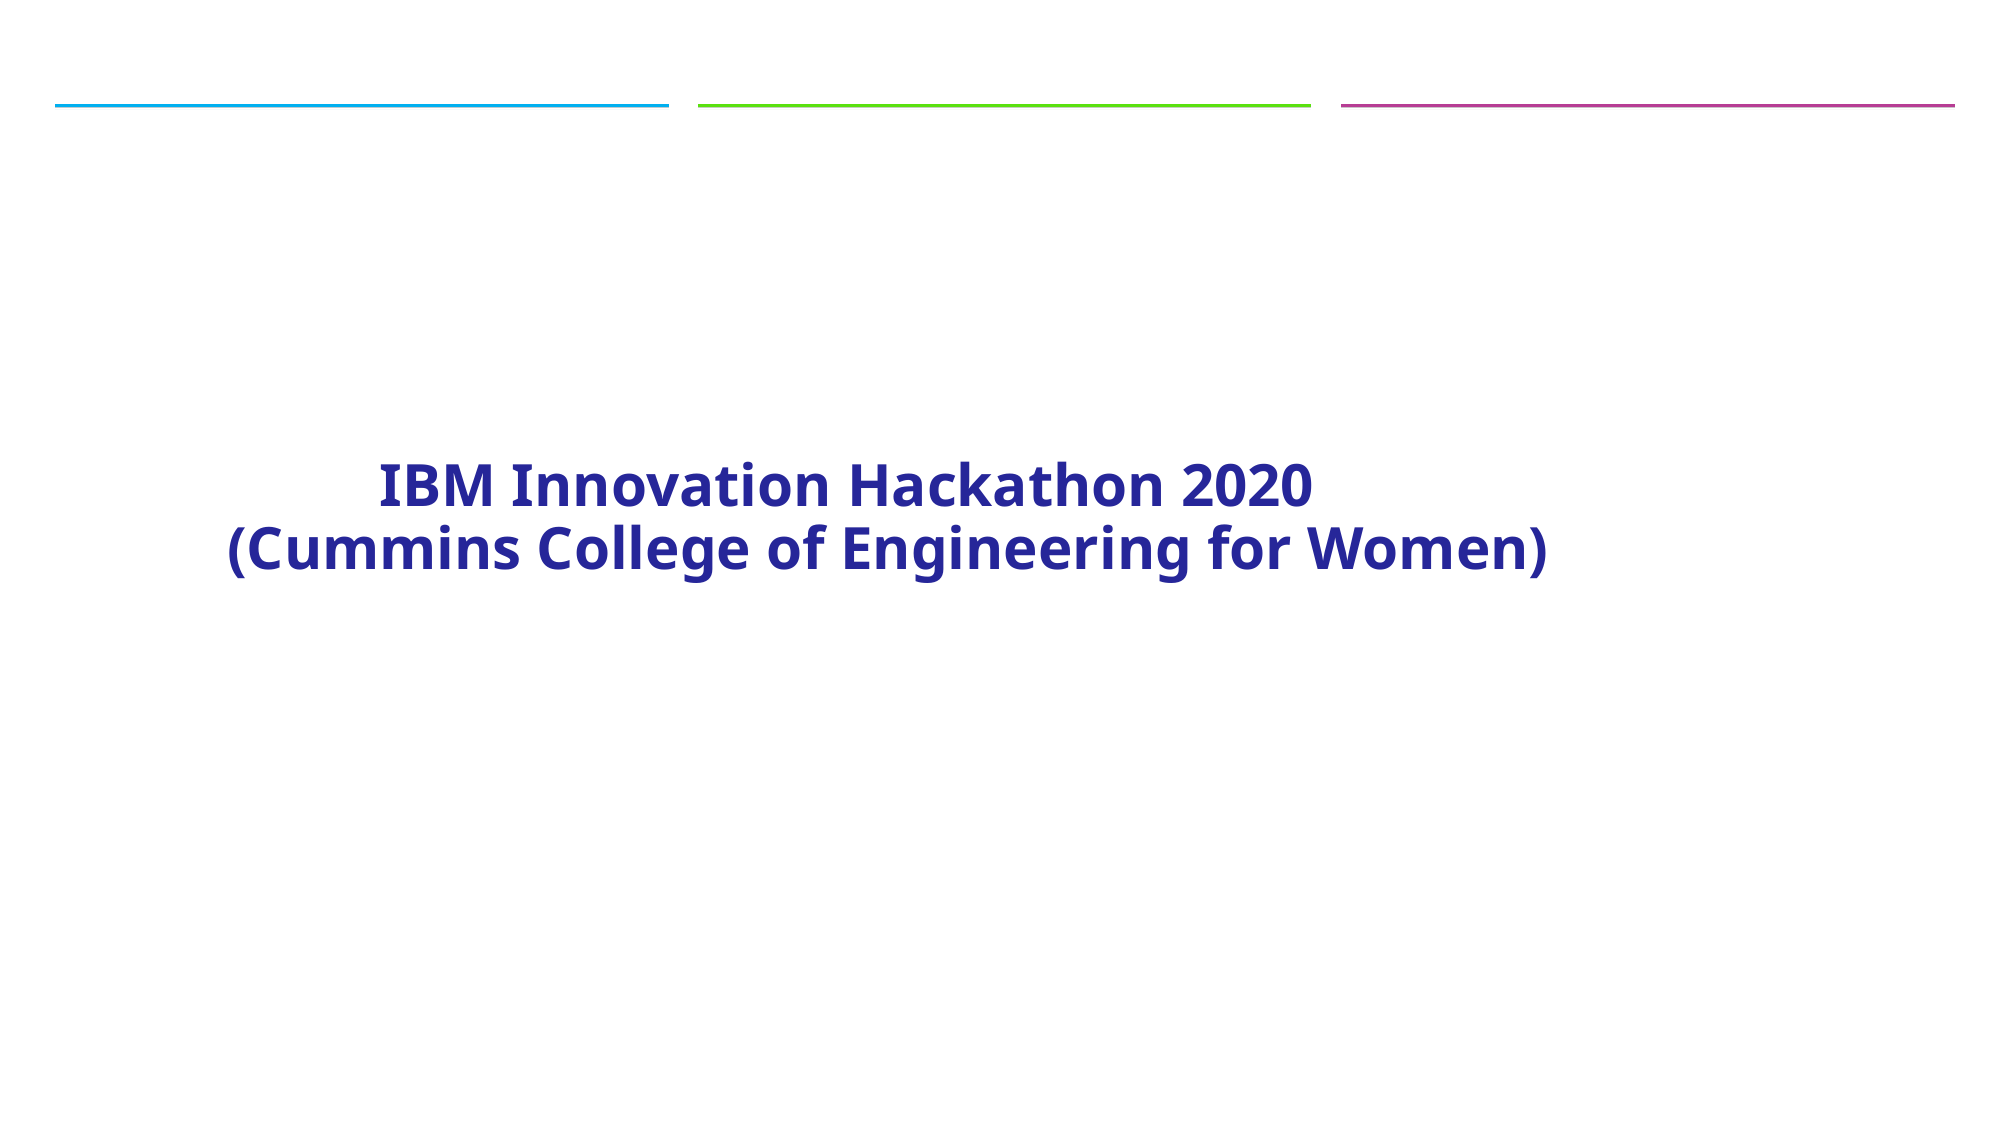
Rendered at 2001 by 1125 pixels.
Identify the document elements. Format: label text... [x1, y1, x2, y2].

picture [696, 104, 1314, 113]
text_box IBM Innovation Hackathon 2020 (Cummins College of Engineering for Women) [212, 448, 1831, 626]
picture [1339, 104, 1957, 113]
picture [53, 104, 672, 113]
